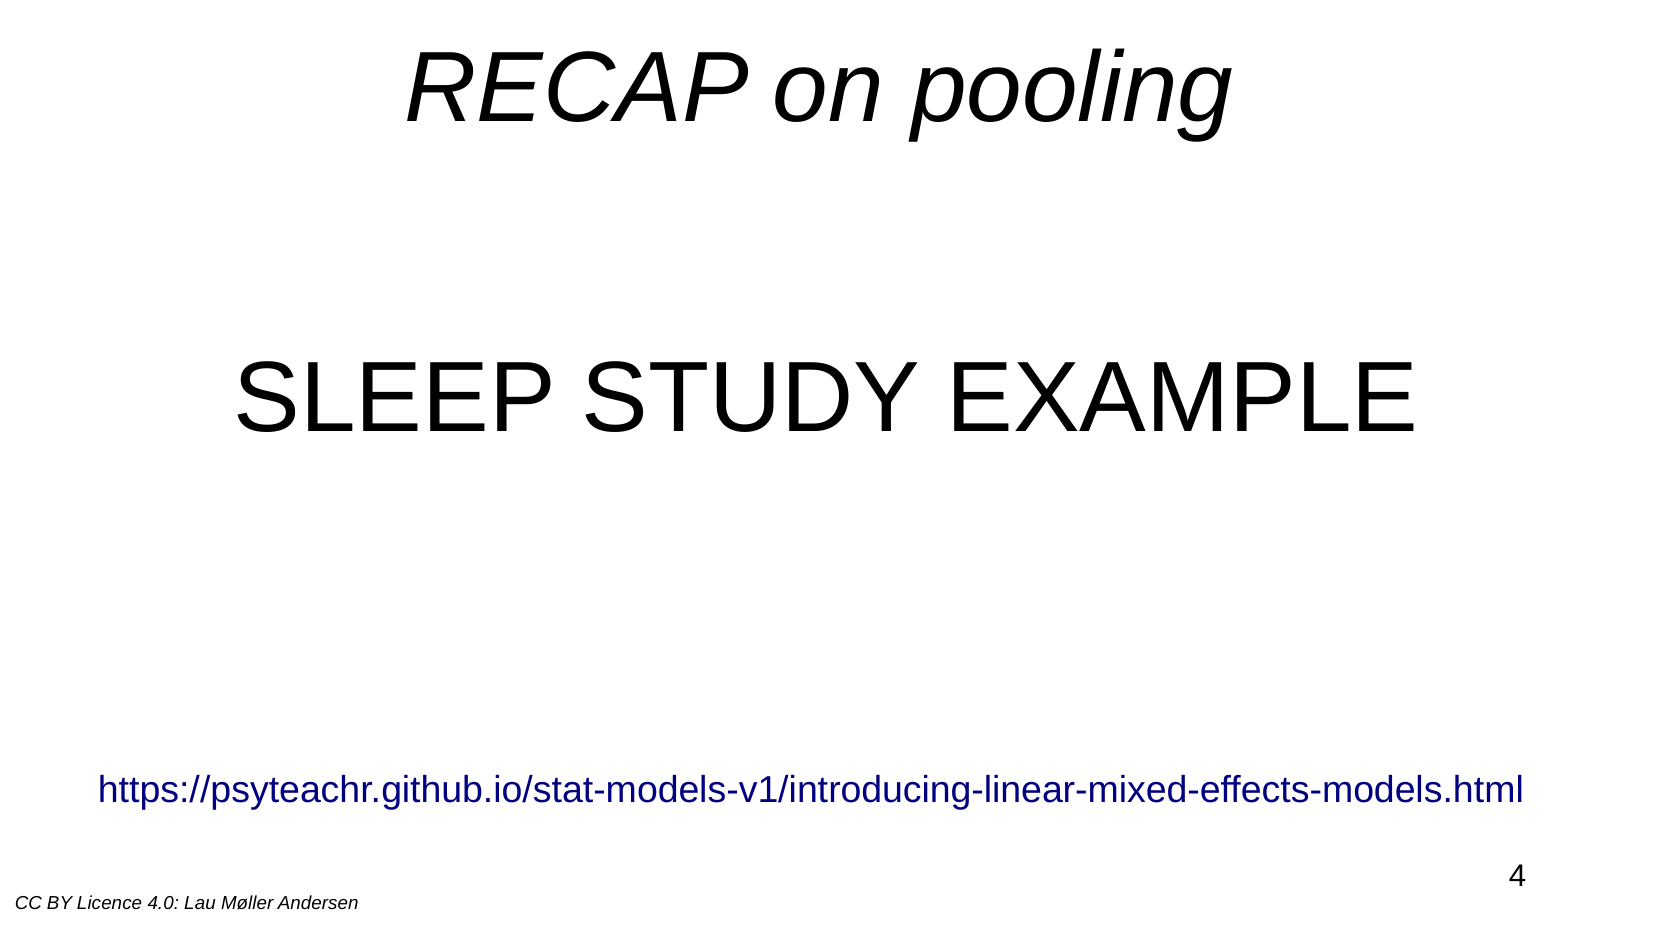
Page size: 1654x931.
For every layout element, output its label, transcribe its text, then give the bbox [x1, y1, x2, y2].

text_box https://psyteachr.github.io/stat-models-v1/introducing-linear-mixed-effects-models.html [83, 760, 1540, 818]
text_box RECAP on pooling [389, 23, 1524, 151]
subtitle SLEEP STUDY EXAMPLE [82, 37, 1571, 757]
text_box <nummer> [1494, 850, 1654, 921]
text_box CC BY Licence 4.0: Lau Møller Andersen [0, 885, 388, 921]
